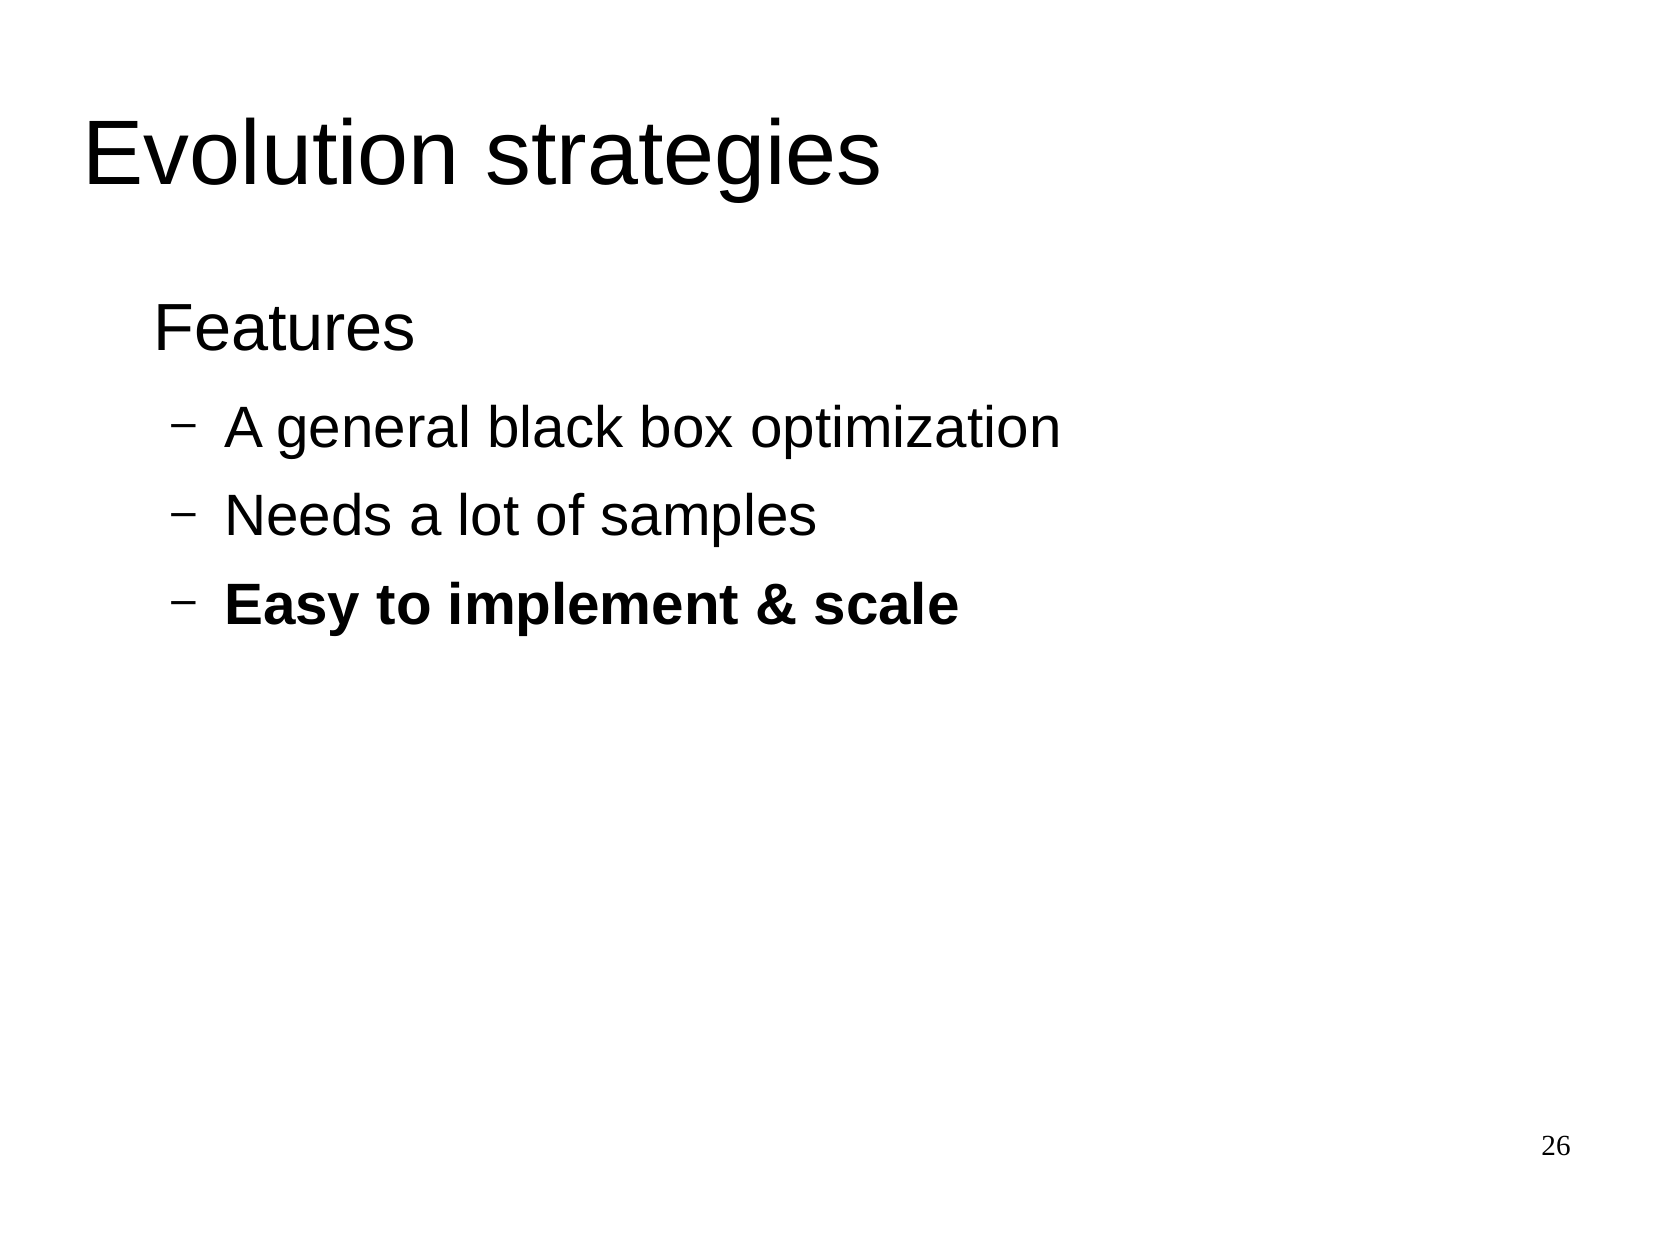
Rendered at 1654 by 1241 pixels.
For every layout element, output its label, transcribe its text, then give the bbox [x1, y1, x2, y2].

list Features A general black box optimization Needs a lot of samples Easy to implement & scale [82, 290, 1571, 1241]
title Evolution strategies [82, 49, 1571, 257]
